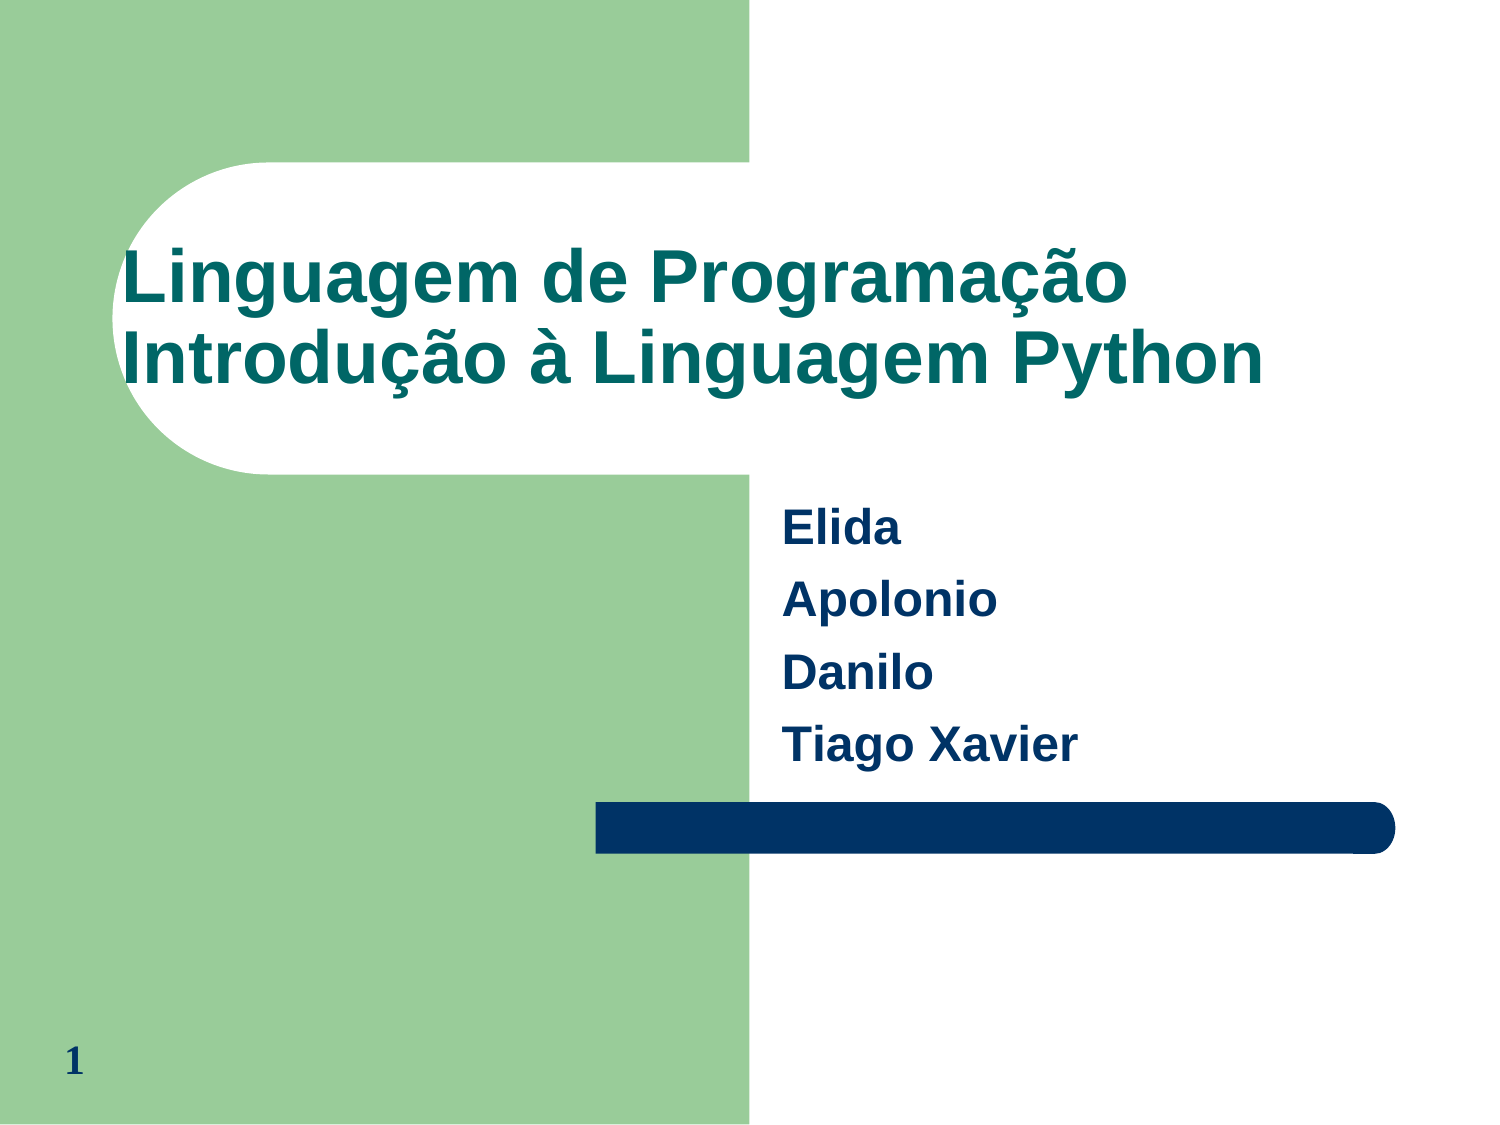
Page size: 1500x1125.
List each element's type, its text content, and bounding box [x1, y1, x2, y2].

text_box <número> [24, 1025, 101, 1101]
text_box Elida Apolonio Danilo Tiago Xavier [766, 480, 1426, 780]
text_box Linguagem de Programação Introdução à Linguagem Python [106, 208, 1449, 430]
